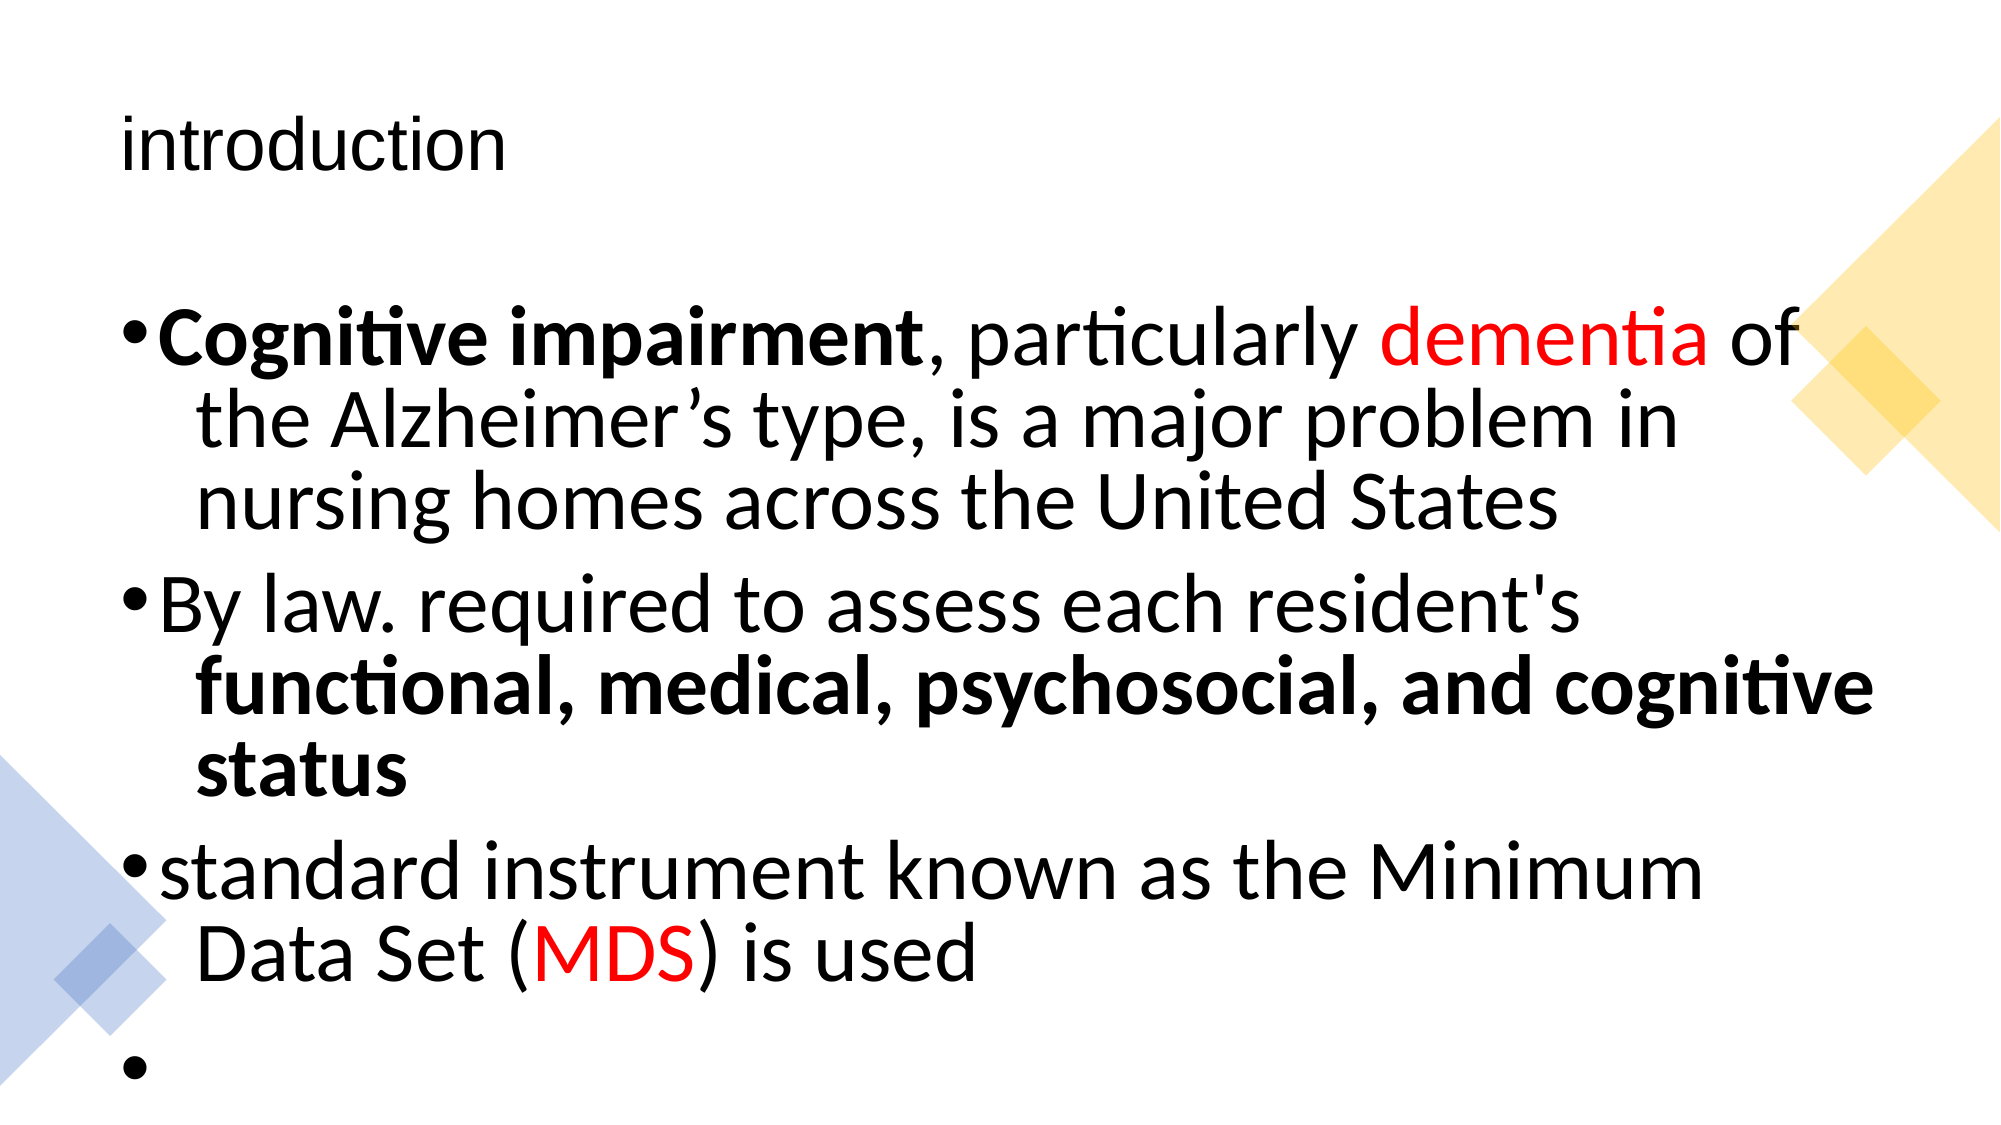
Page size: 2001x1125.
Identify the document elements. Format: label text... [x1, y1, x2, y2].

title introduction [105, 52, 1895, 240]
list Cognitive impairment, particularly dementia of the Alzheimer’s type, is a major problem in nursing homes across the United States By law. required to assess each resident's functional, medical, psychosocial, and cognitive status standard instrument known as the Minimum Data Set (MDS) is used [105, 292, 1895, 1014]
text_box [0, 0, 2000, 1125]
